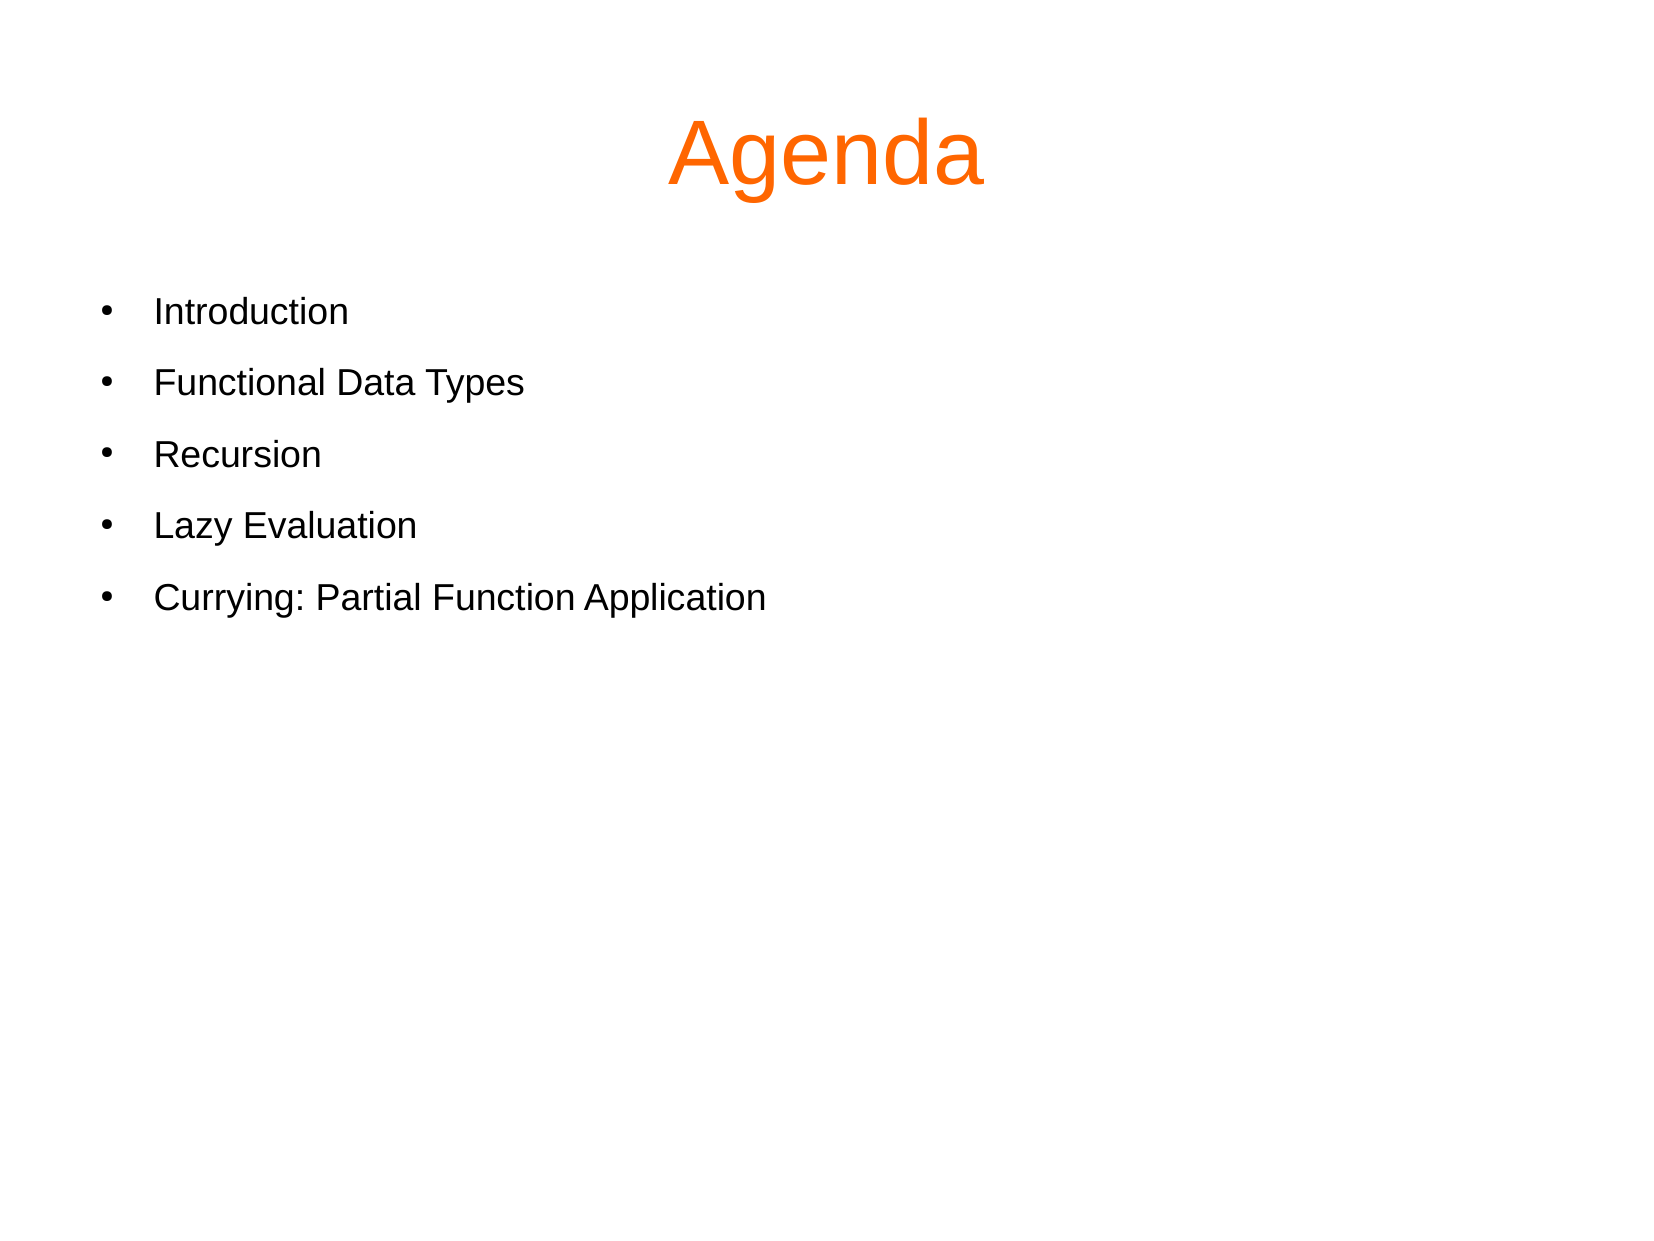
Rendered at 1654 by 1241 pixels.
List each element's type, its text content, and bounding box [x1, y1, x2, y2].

title Agenda [82, 49, 1571, 257]
list Introduction Functional Data Types Recursion Lazy Evaluation Currying: Partial Function Application [82, 290, 1571, 1010]
